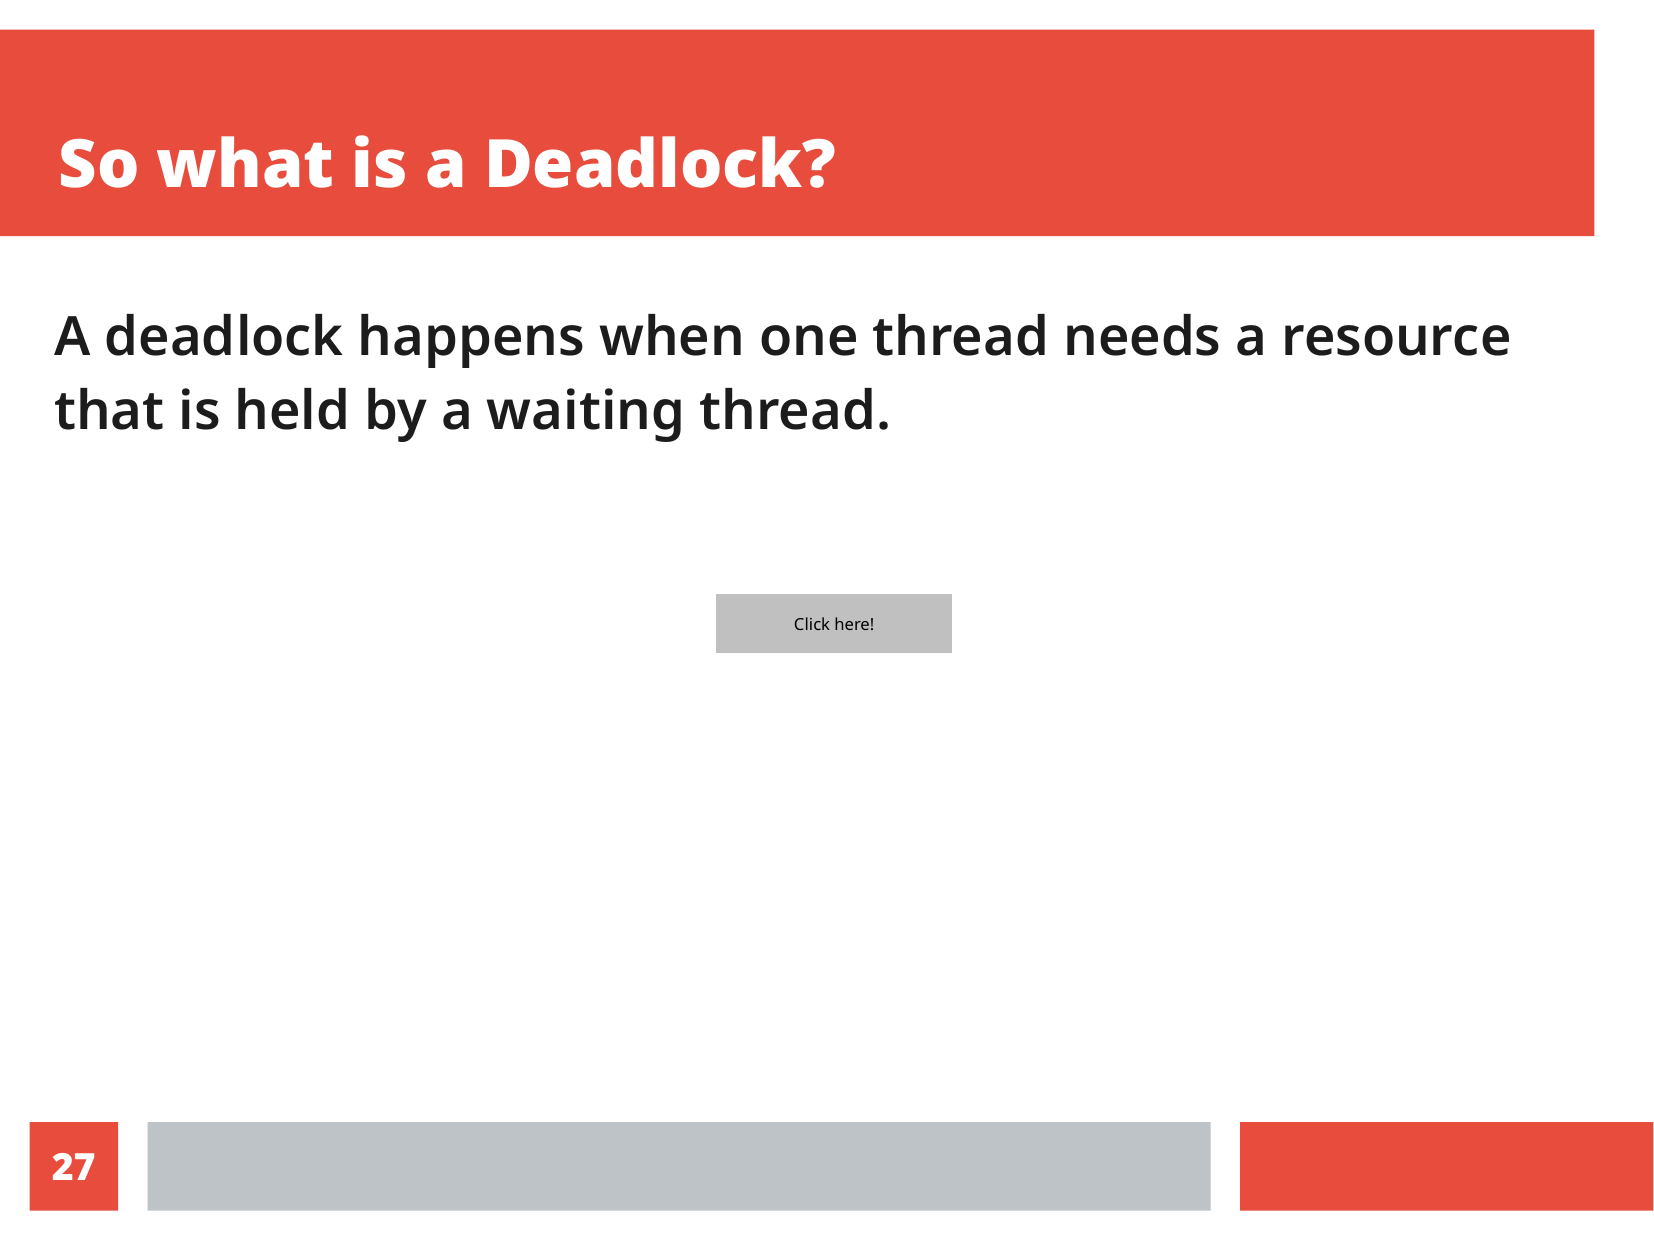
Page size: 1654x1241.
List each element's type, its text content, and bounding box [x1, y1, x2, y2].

title So what is a Deadlock? [59, 59, 1595, 207]
list A deadlock happens when one thread needs a resource that is held by a waiting thread. [54, 297, 1591, 511]
